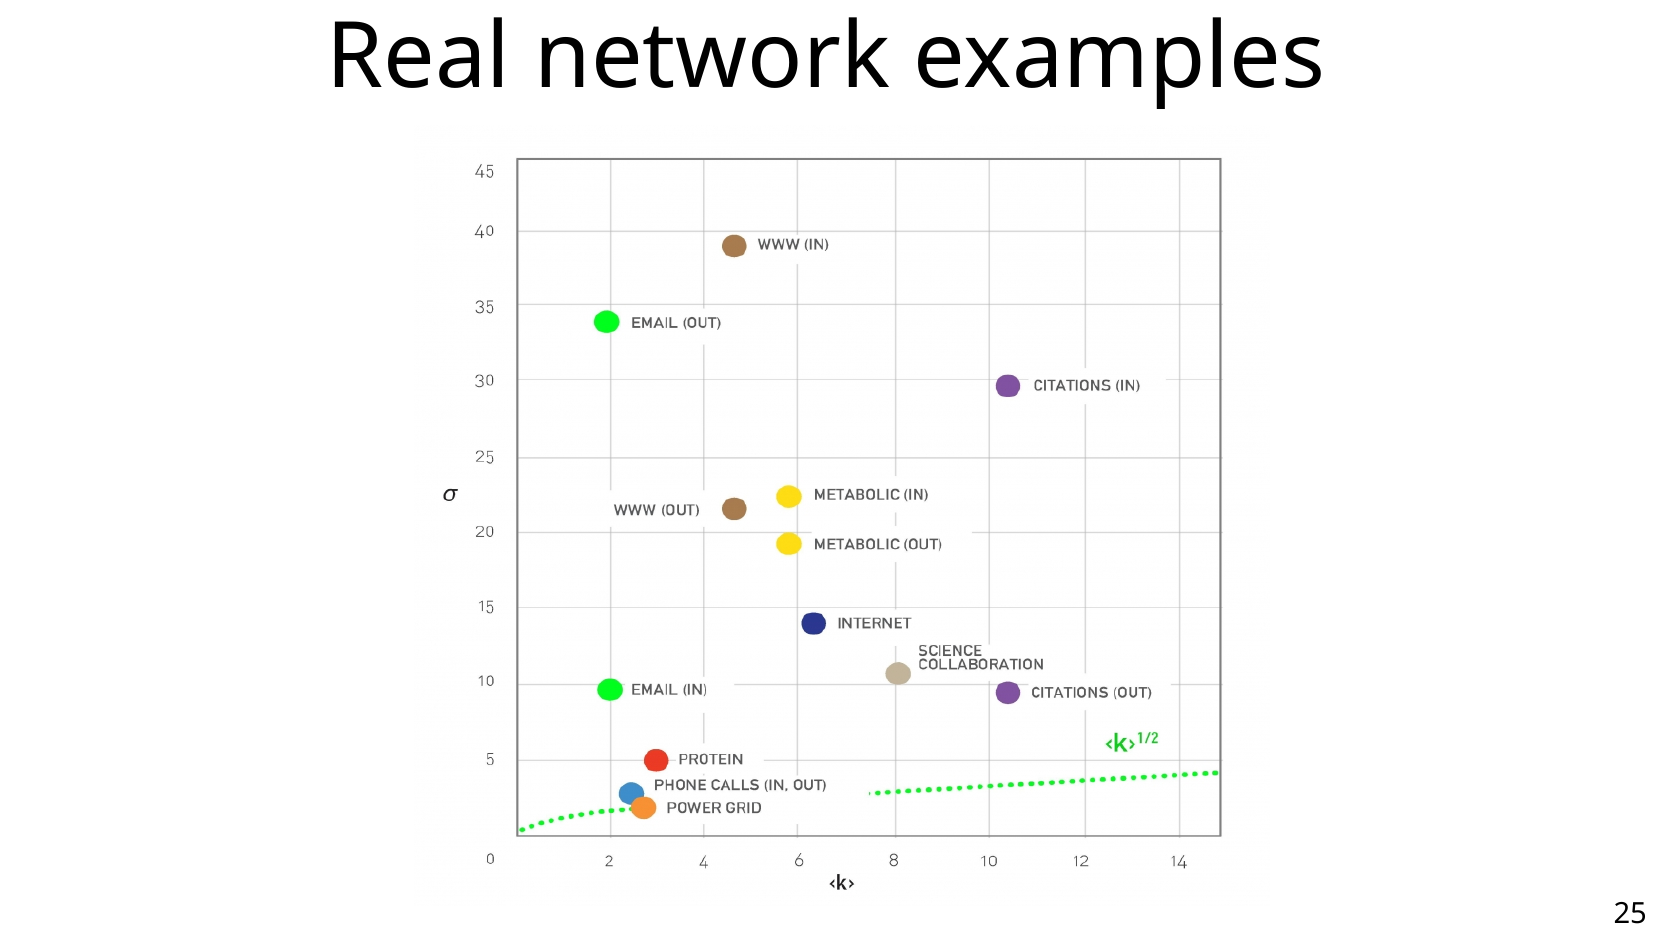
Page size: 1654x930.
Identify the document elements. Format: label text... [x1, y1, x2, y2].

title Real network examples [82, 0, 1571, 104]
picture [414, 125, 1270, 906]
